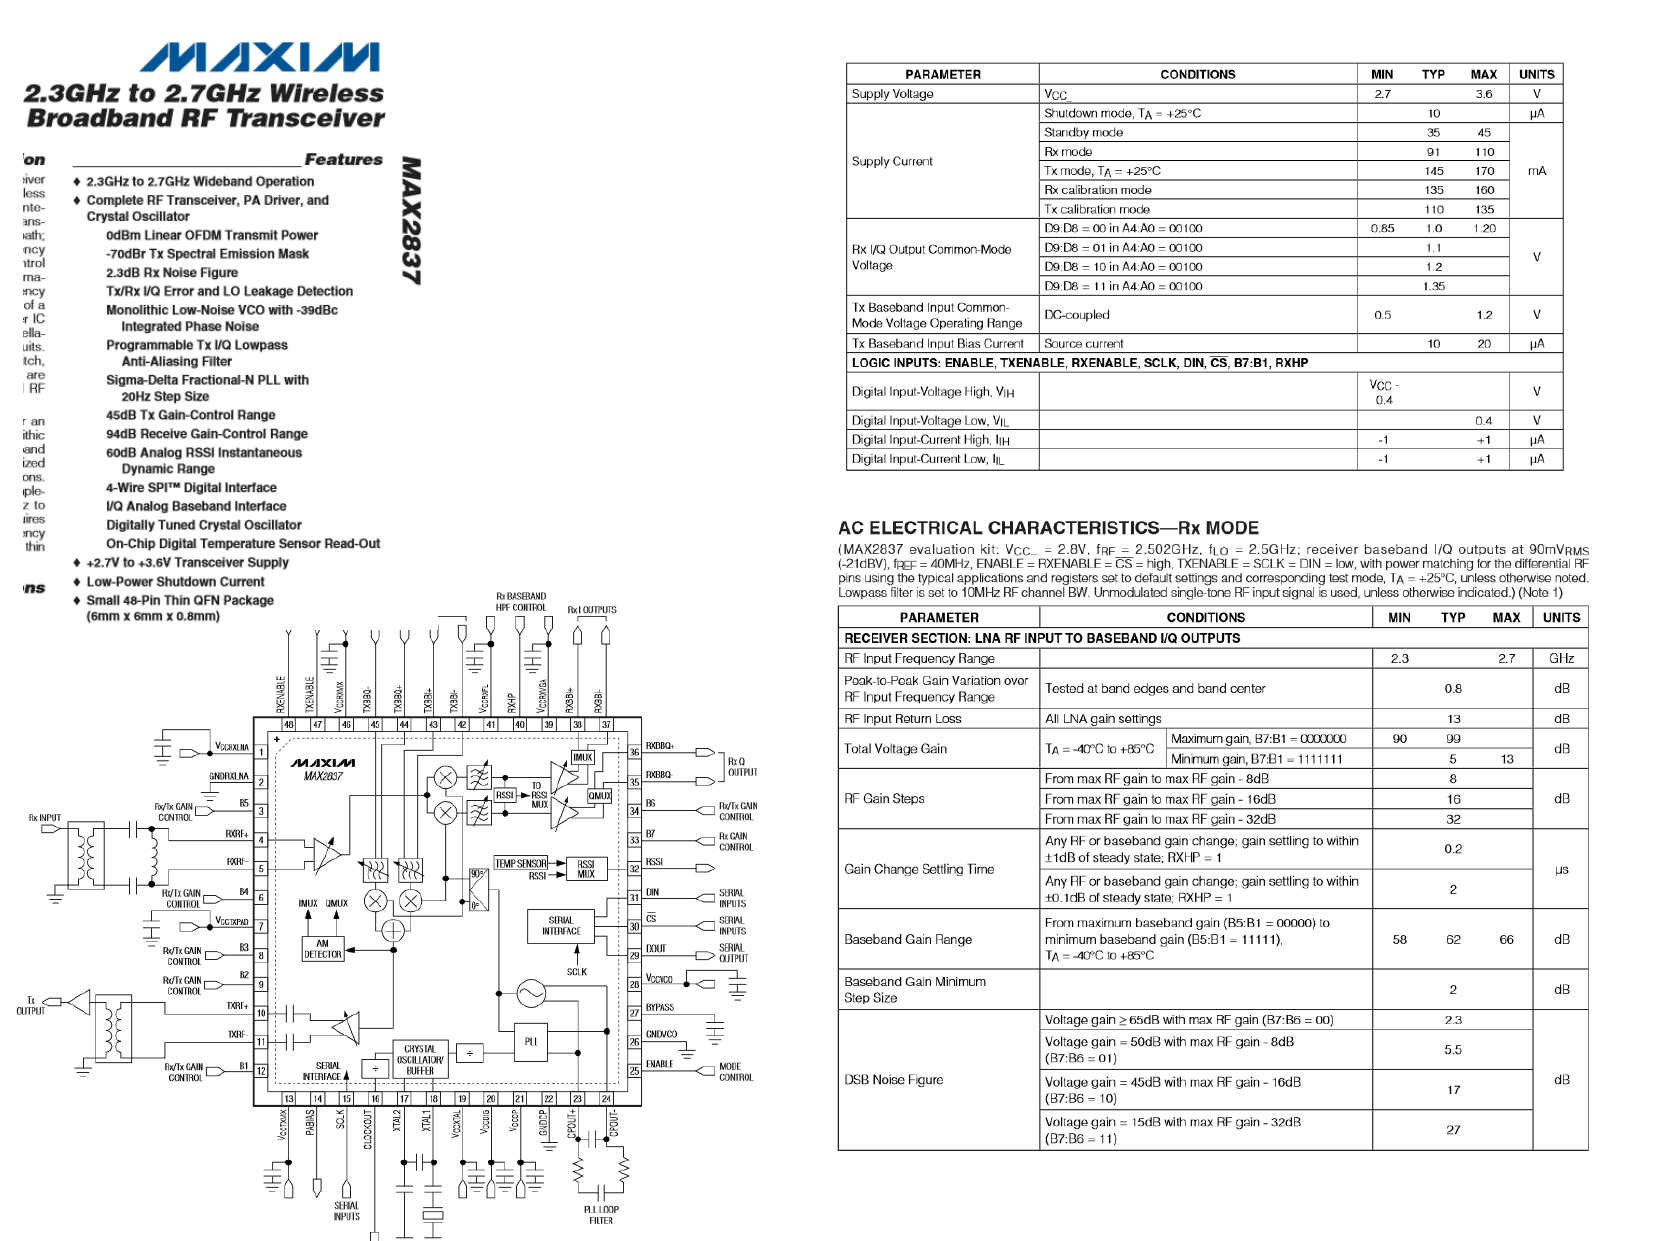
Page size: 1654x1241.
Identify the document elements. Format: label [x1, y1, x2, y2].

picture [838, 58, 1567, 482]
picture [834, 516, 1595, 1158]
picture [11, 23, 757, 1241]
